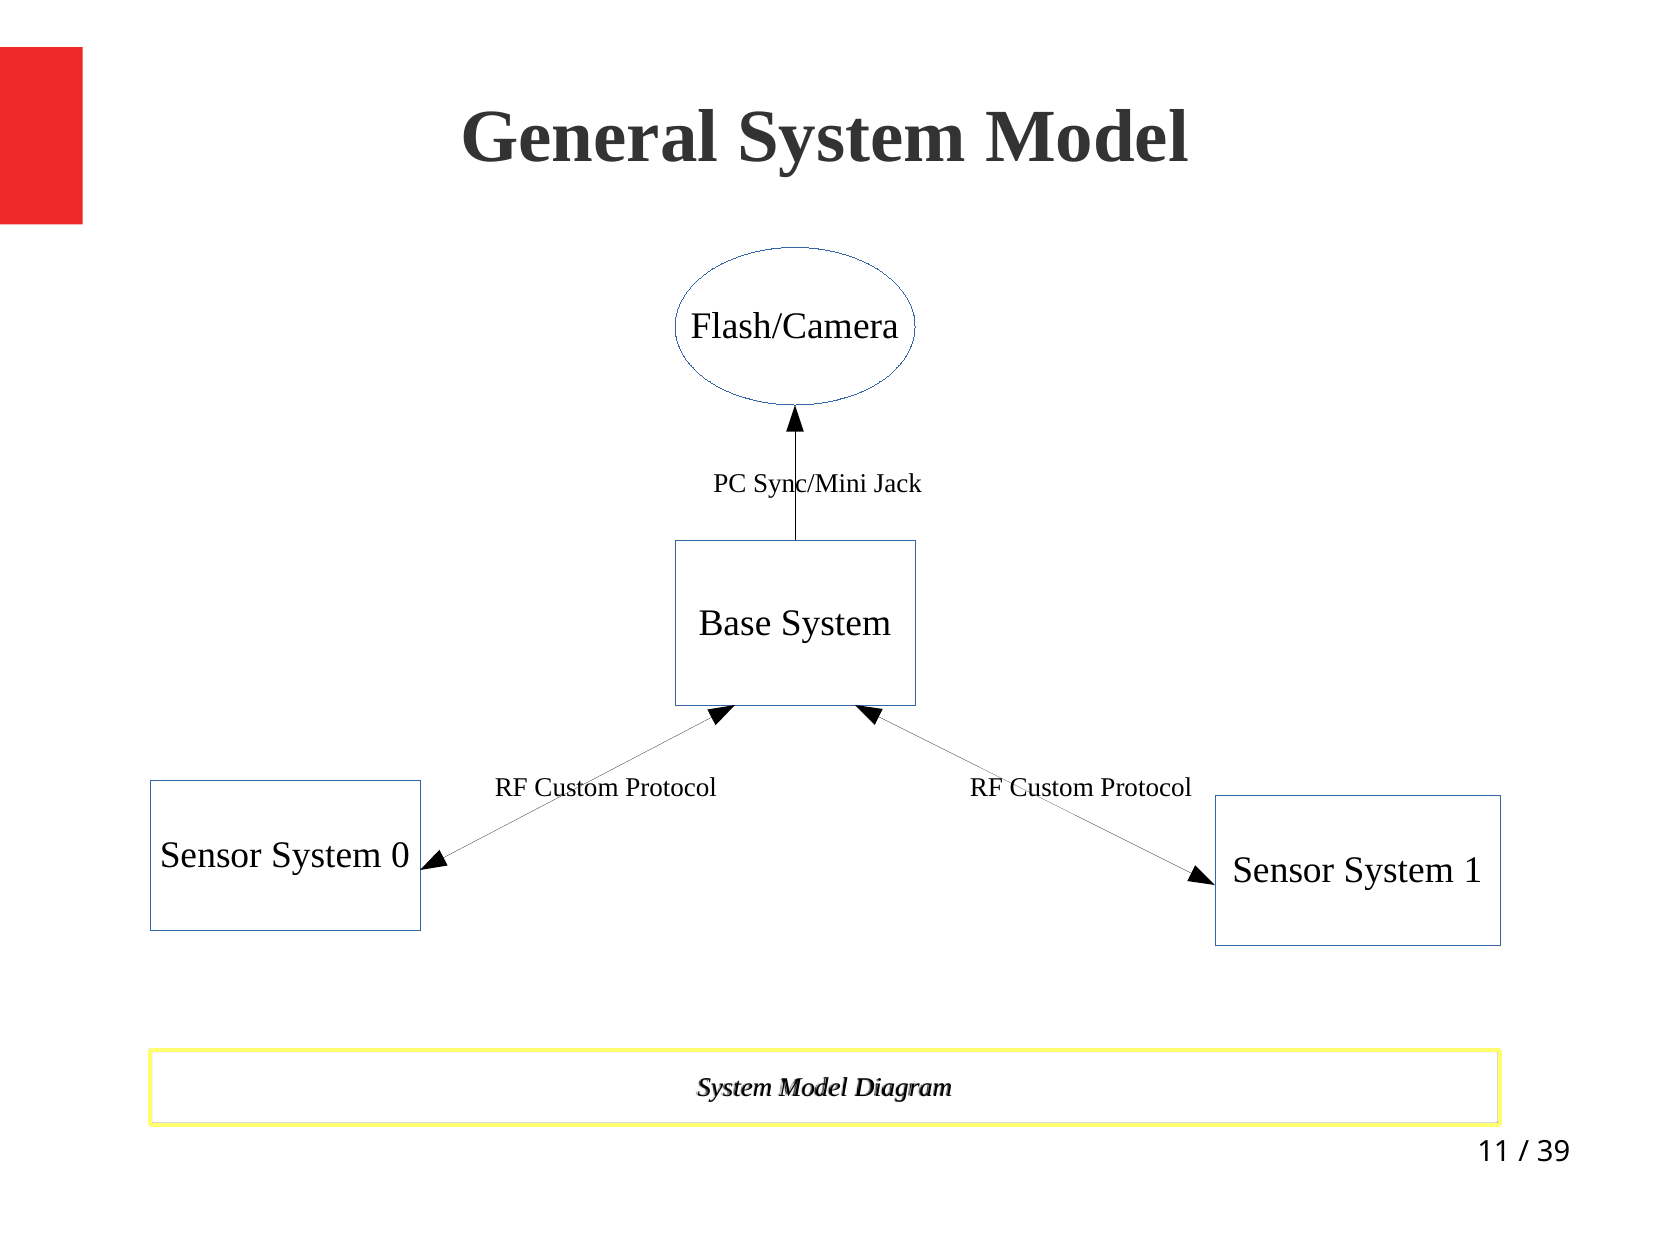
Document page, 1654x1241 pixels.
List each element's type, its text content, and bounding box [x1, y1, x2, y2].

list System Model Diagram [150, 1050, 1501, 1126]
text_box PC Sync/Mini Jack [796, 460, 937, 506]
text_box PC Sync/Mini Jack [698, 460, 795, 506]
text_box RF Custom Protocol [955, 765, 1207, 810]
text_box RF Custom Protocol [480, 765, 732, 810]
text_box Sensor System 0 [150, 780, 421, 931]
text_box Flash/Camera [675, 247, 916, 405]
text_box Base System [675, 540, 916, 706]
text_box Sensor System 1 [1215, 795, 1501, 946]
title General System Model [150, 46, 1501, 226]
